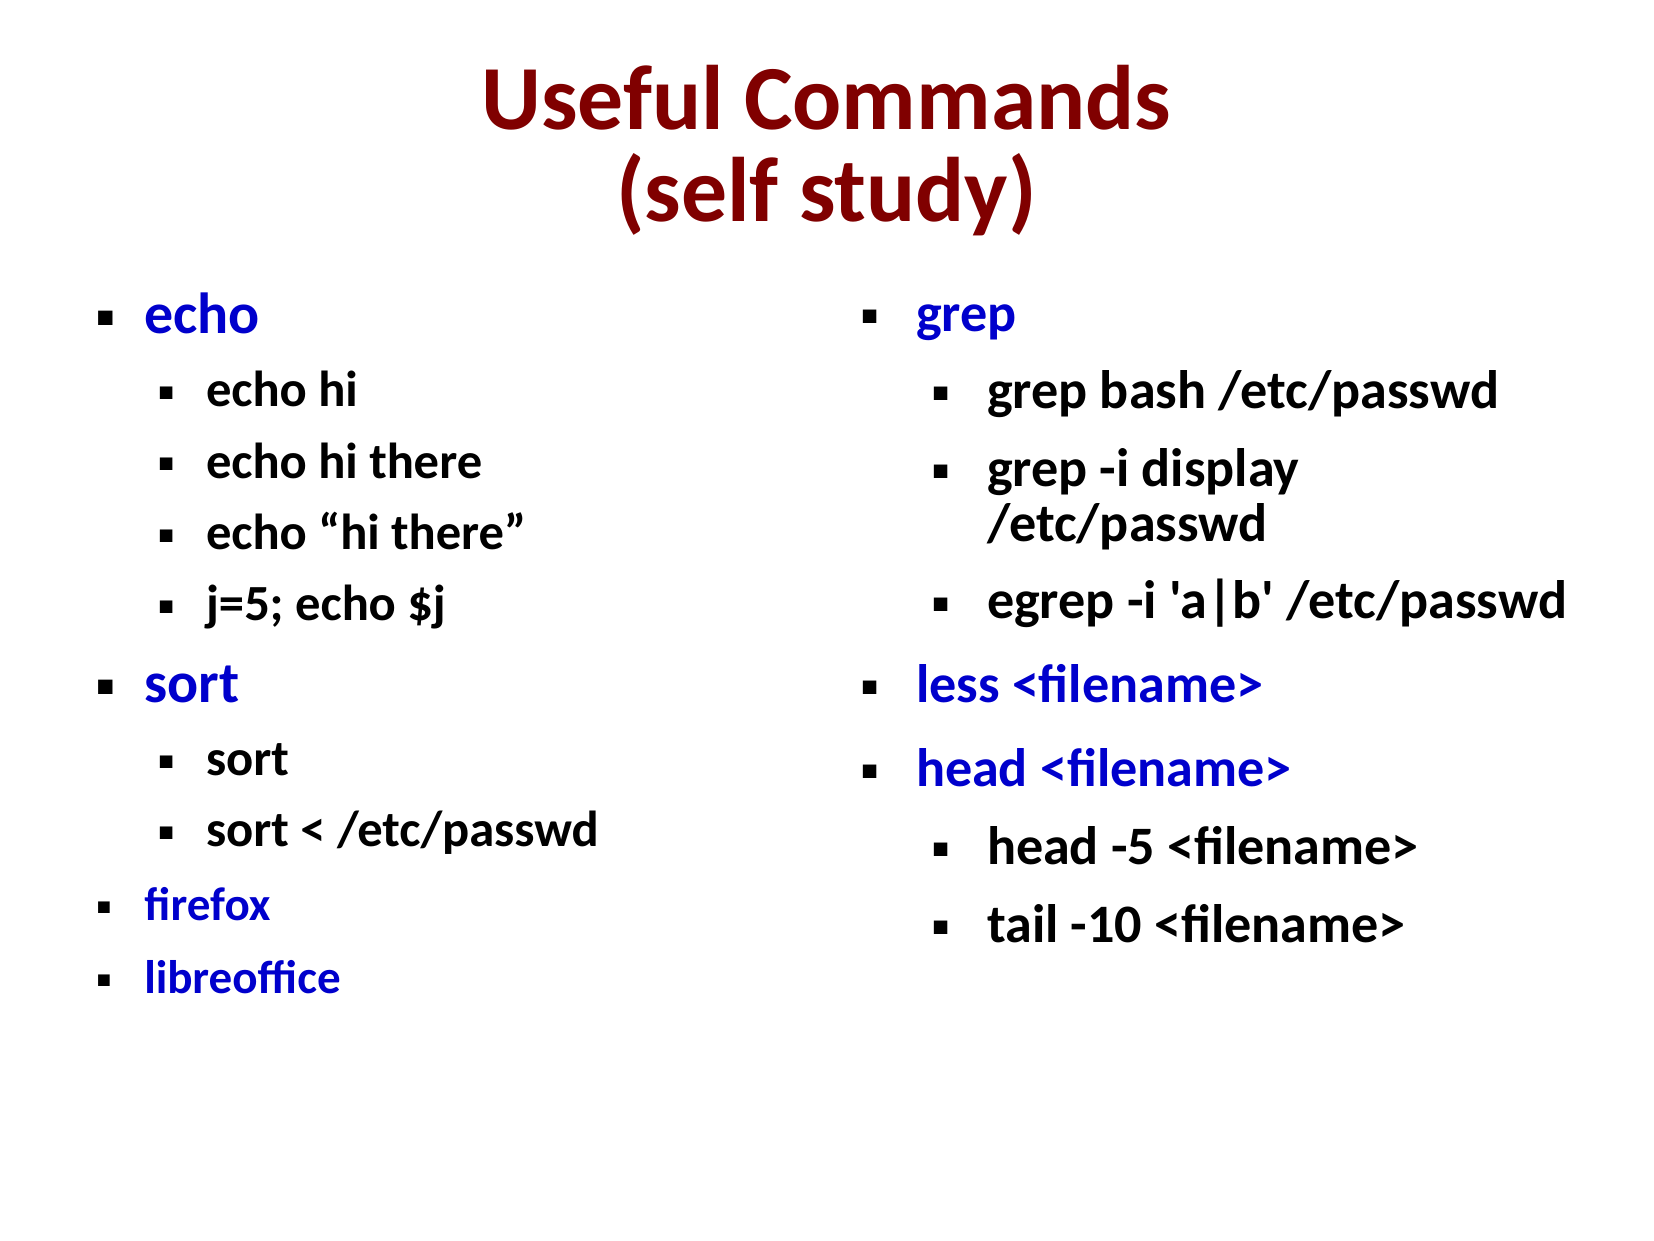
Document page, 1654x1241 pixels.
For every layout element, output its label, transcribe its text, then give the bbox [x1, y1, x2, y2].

list grep grep bash /etc/passwd grep -i display /etc/passwd egrep -i 'a|b' /etc/passwd less <filename> head <filename> head -5 <filename> tail -10 <filename> [845, 290, 1572, 1010]
title Useful Commands (self study) [82, 49, 1571, 257]
list echo echo hi echo hi there echo “hi there” j=5; echo $j sort sort sort < /etc/passwd firefox libreoffice [82, 290, 809, 1010]
